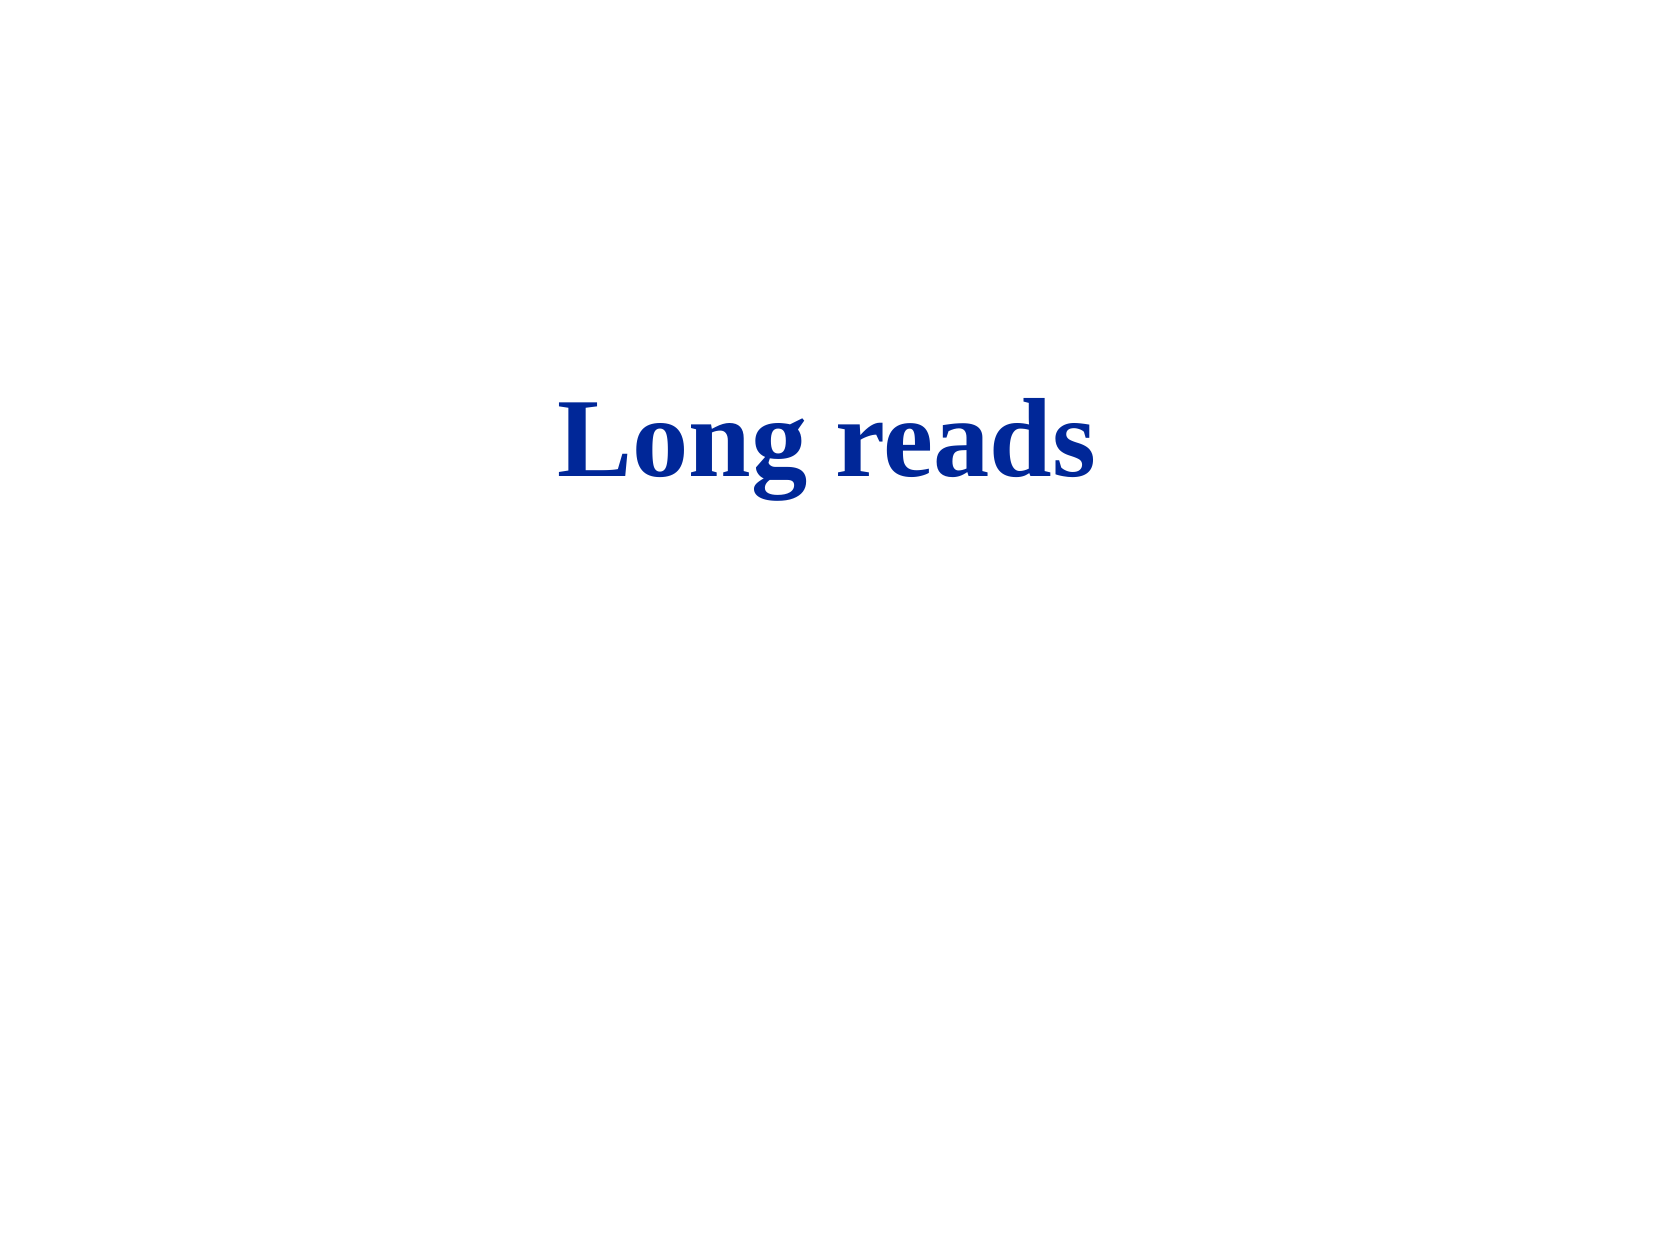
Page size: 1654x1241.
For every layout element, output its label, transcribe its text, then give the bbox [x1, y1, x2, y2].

title Long reads [82, 315, 1571, 563]
